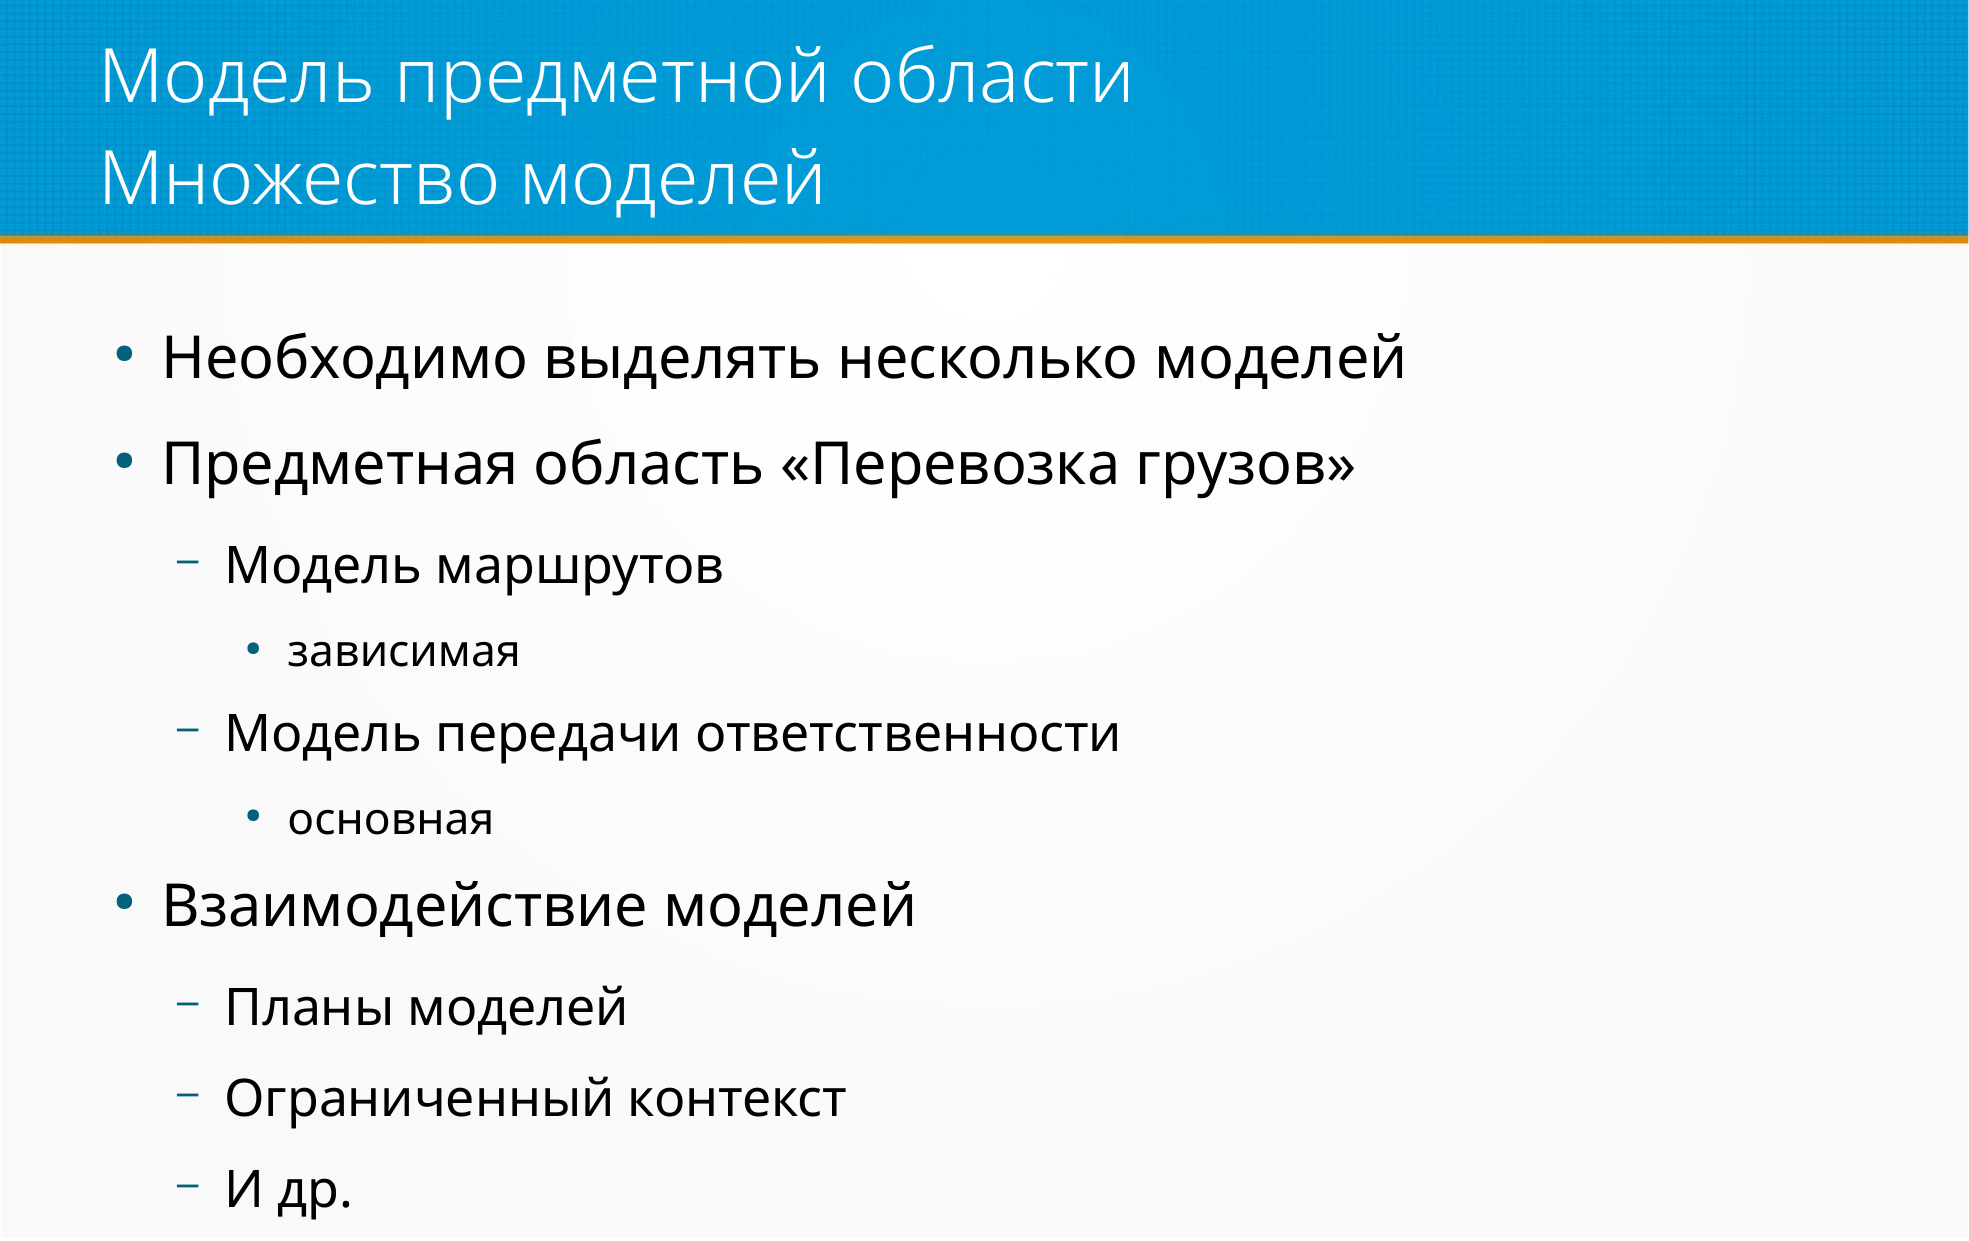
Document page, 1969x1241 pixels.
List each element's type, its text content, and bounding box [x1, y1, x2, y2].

title Модель предметной области Множество моделей [98, 19, 1870, 227]
picture [0, 233, 1969, 1241]
list Необходимо выделять несколько моделей Предметная область «Перевозка грузов» Модель маршрутов зависимая Модель передачи ответственности основная Взаимодействие моделей Планы моделей Ограниченный контекст И др. [98, 315, 1961, 1229]
